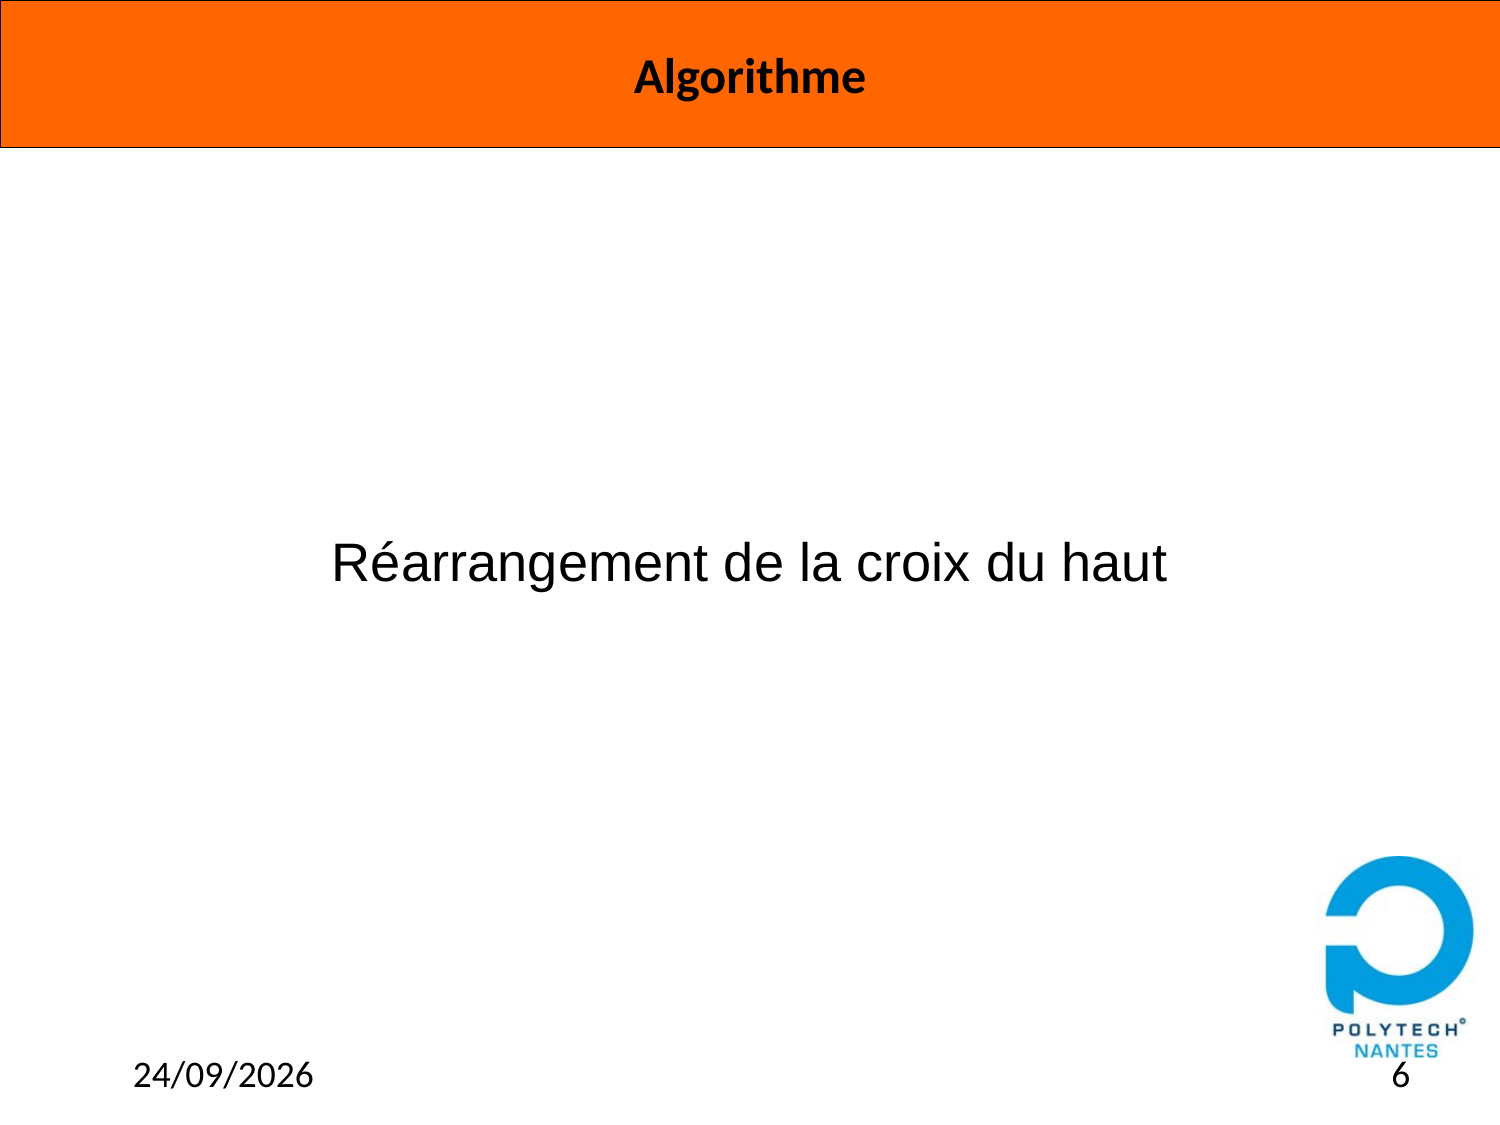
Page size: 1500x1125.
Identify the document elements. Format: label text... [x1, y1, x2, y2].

title Algorithme [0, 0, 1500, 148]
picture [1299, 856, 1500, 1058]
text_box Réarrangement de la croix du haut [292, 473, 1208, 652]
